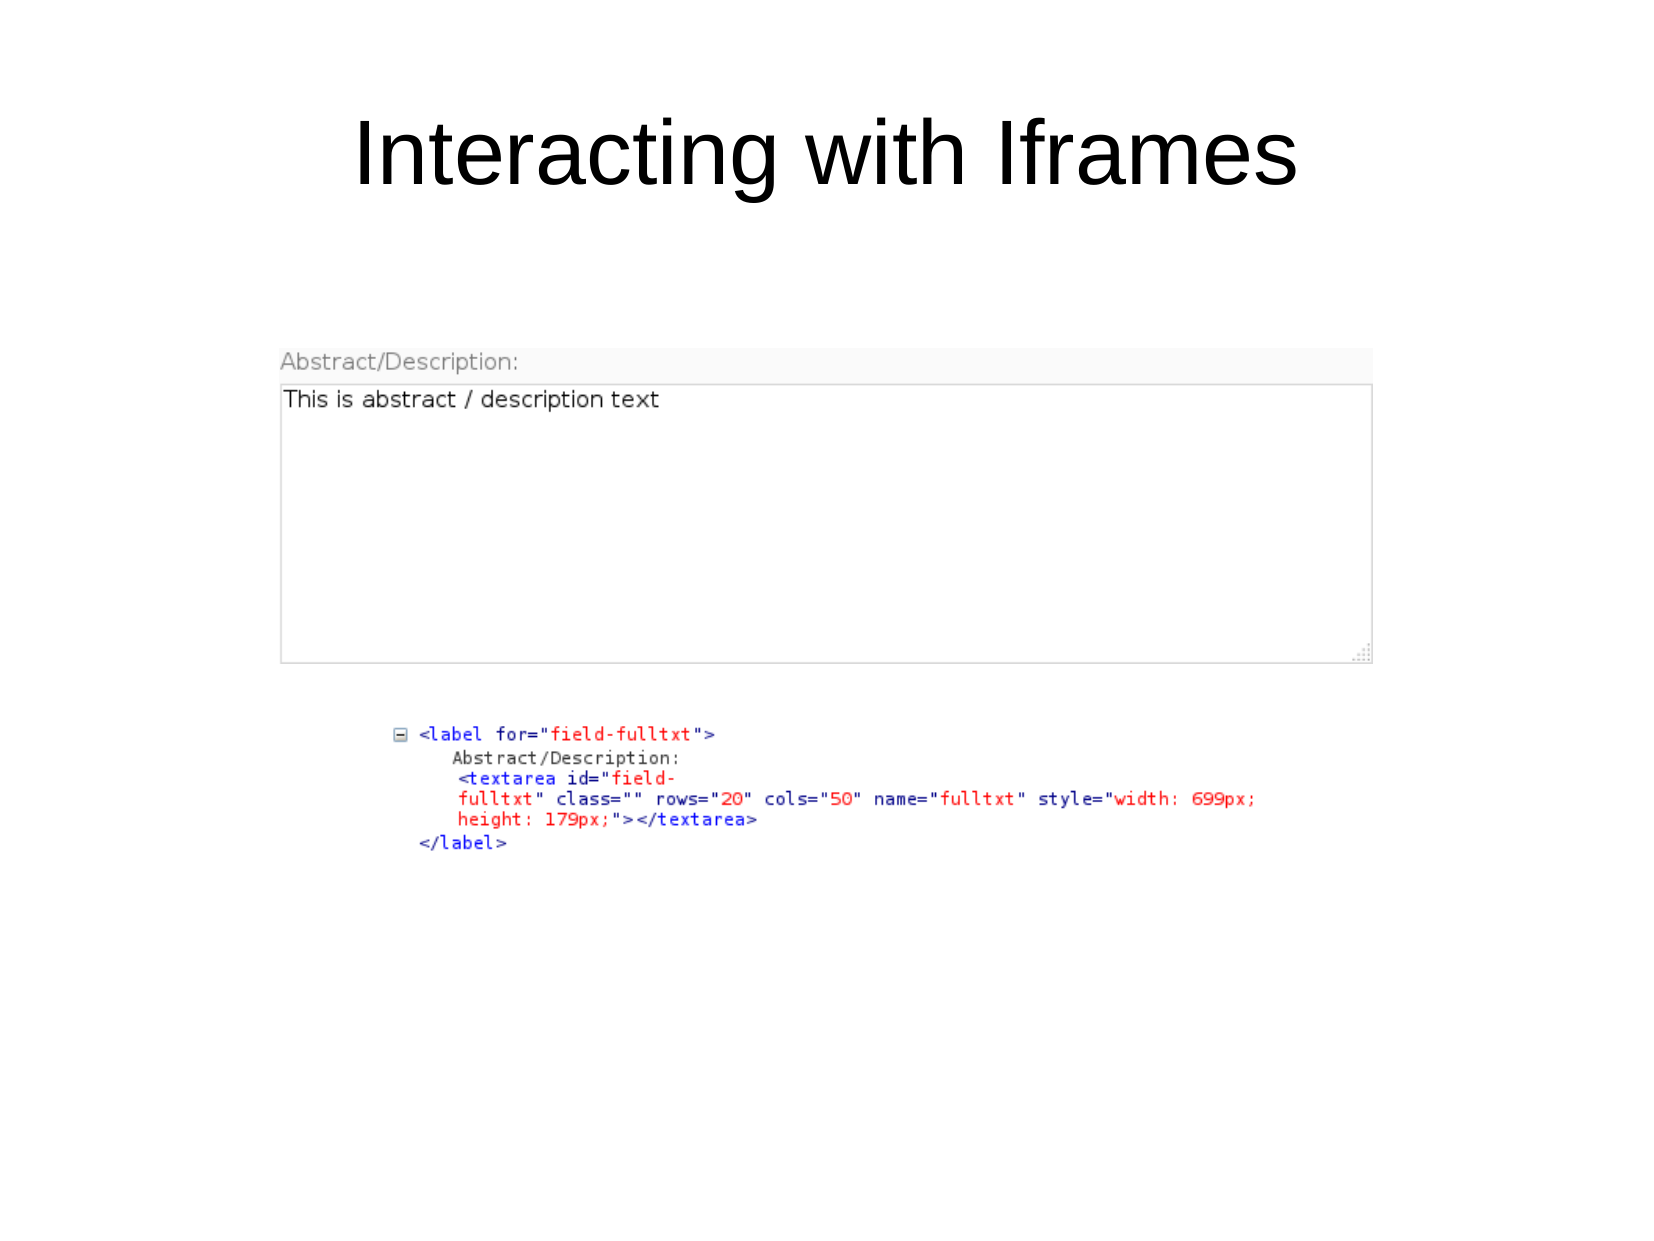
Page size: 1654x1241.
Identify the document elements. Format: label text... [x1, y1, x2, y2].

picture [389, 725, 1262, 854]
picture [279, 348, 1373, 664]
title Interacting with Iframes [82, 49, 1571, 257]
